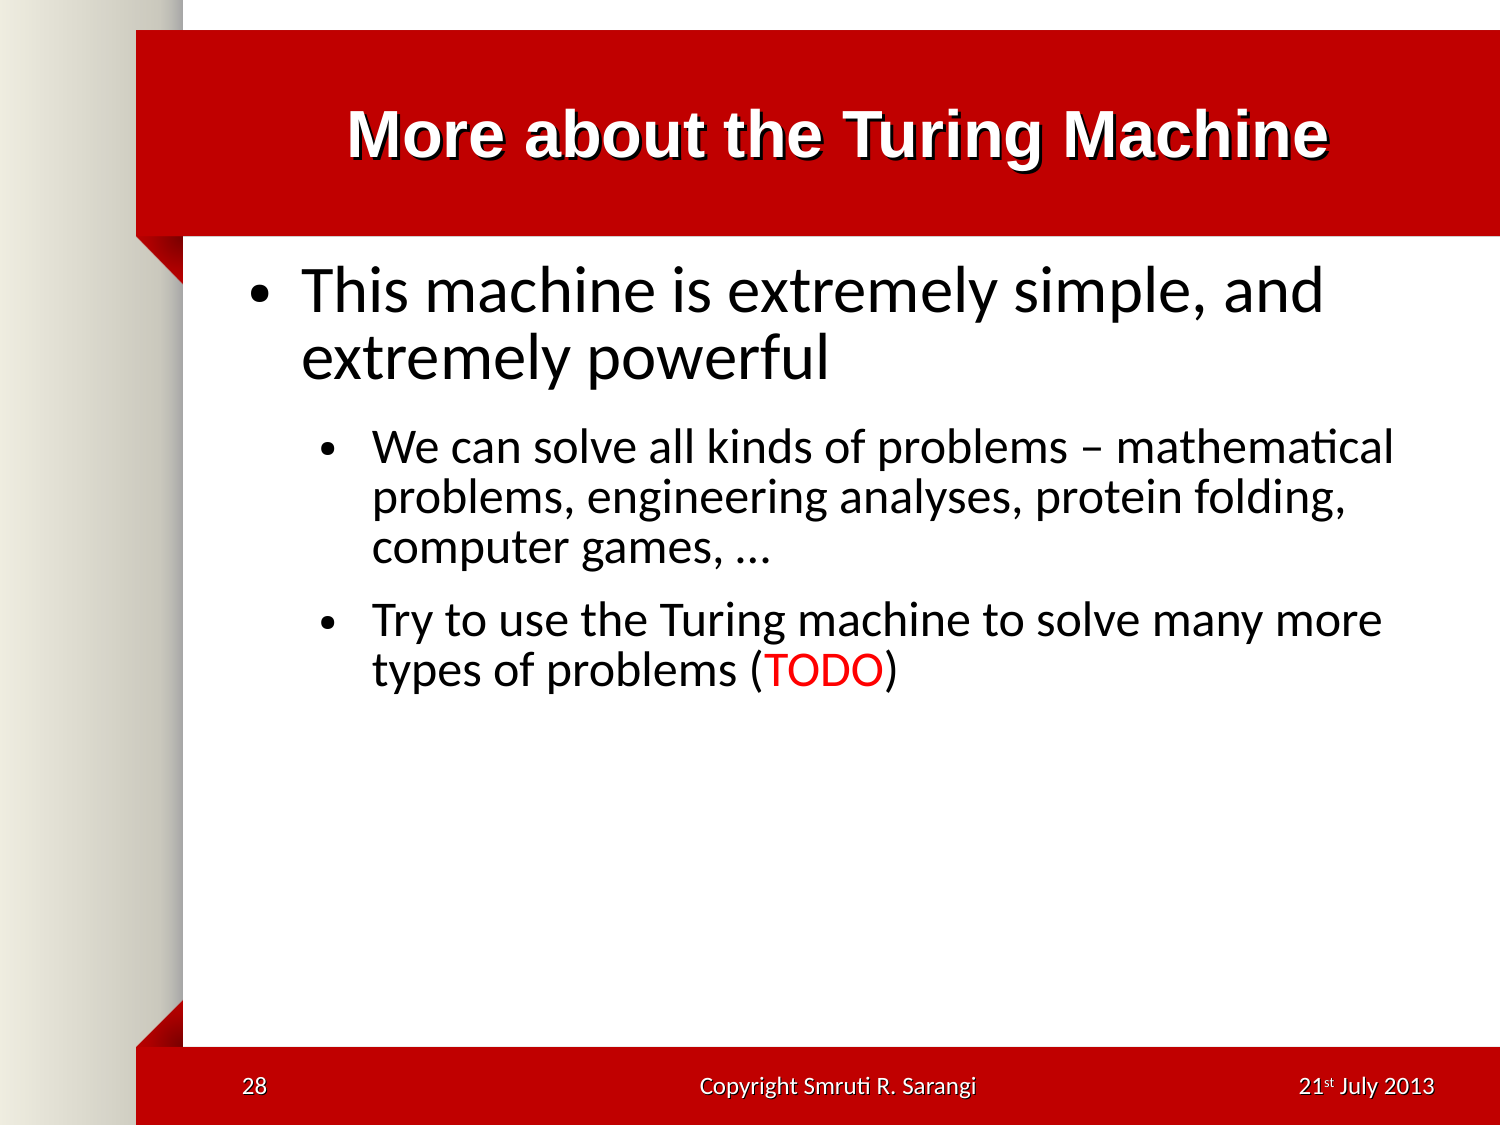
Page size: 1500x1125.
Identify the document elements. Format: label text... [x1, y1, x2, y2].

list This machine is extremely simple, and extremely powerful We can solve all kinds of problems – mathematical problems, engineering analyses, protein folding, computer games, … Try to use the Turing machine to solve many more types of problems (TODO) [230, 262, 1447, 1005]
title More about the Turing Machine [230, 57, 1447, 211]
picture [0, 0, 1500, 1125]
